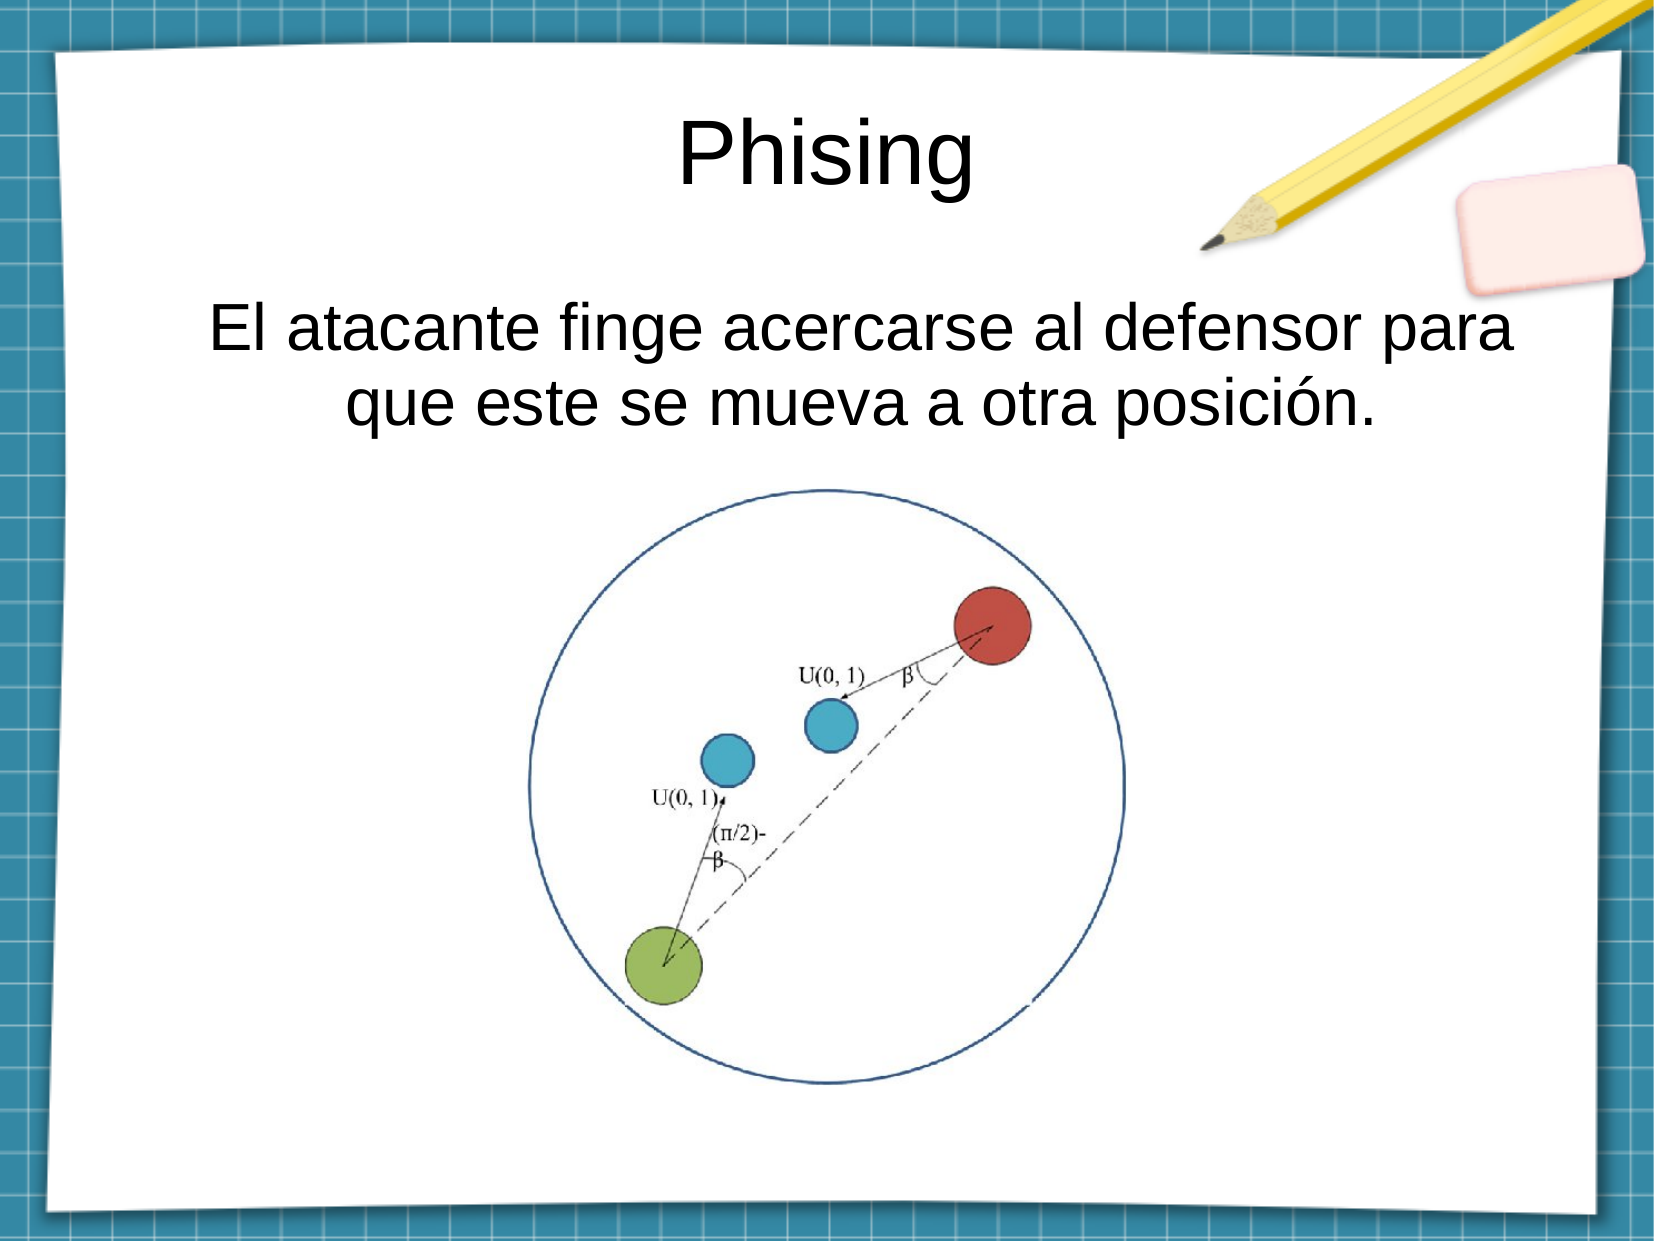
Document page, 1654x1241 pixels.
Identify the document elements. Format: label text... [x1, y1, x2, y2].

title Phising [82, 49, 1571, 257]
list El atacante finge acercarse al defensor para que este se mueva a otra posición. [82, 290, 1571, 451]
picture [0, 0, 1654, 1241]
